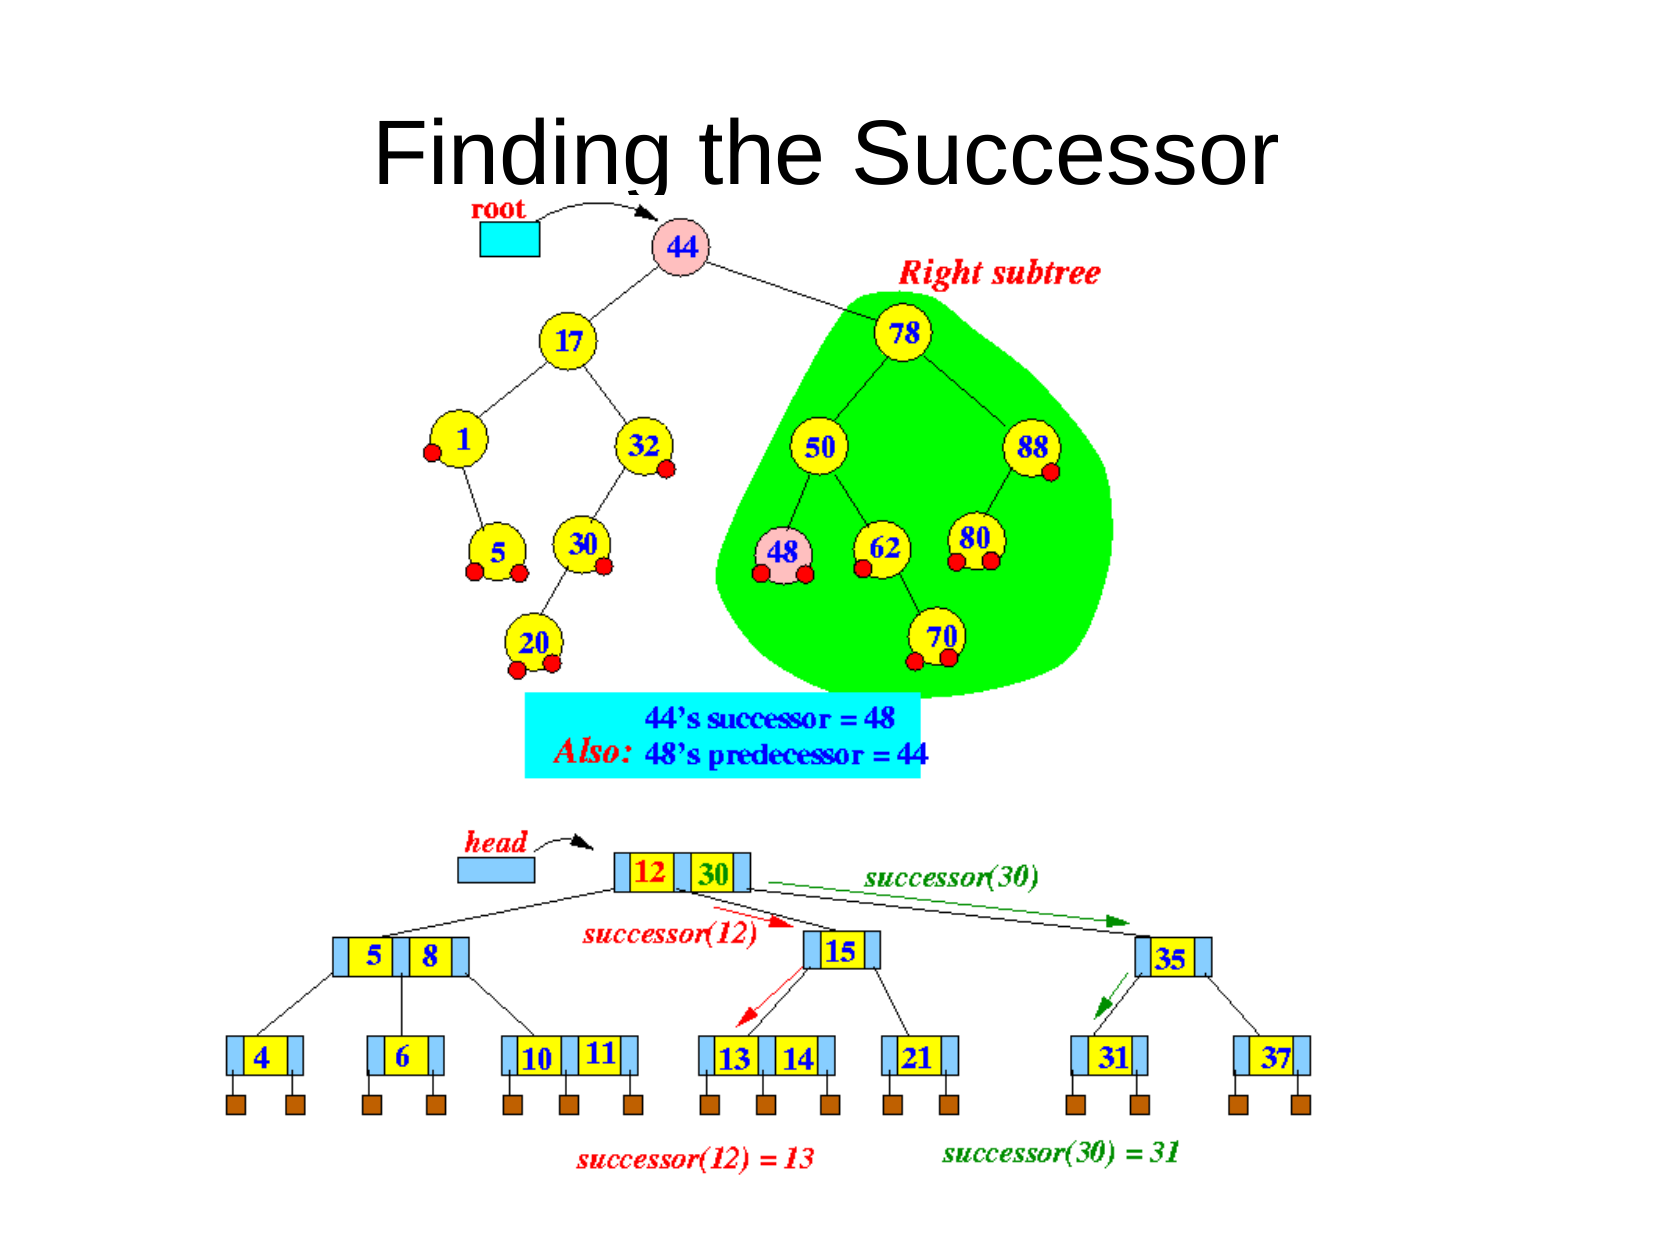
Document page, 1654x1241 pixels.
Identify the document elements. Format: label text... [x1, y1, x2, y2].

title Finding the Successor [82, 56, 1571, 250]
picture [187, 818, 1363, 1201]
picture [389, 195, 1126, 788]
